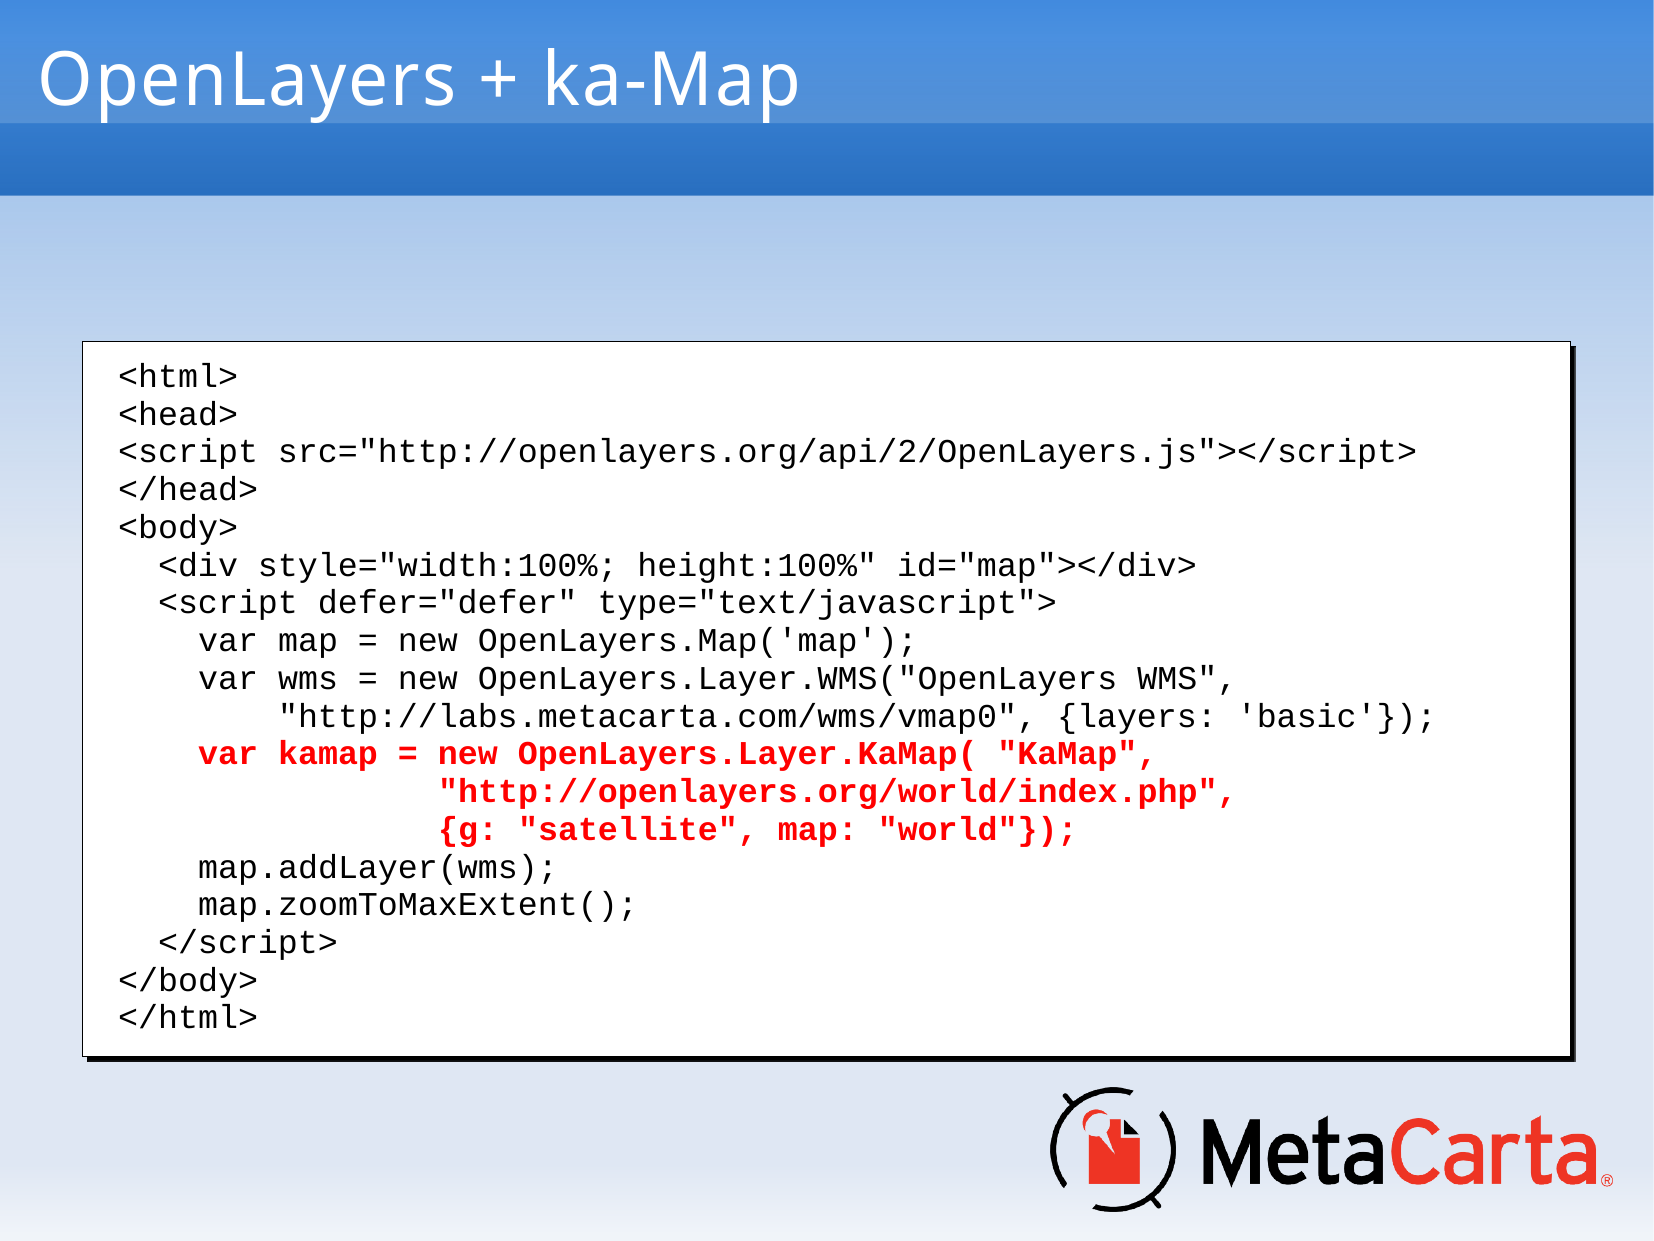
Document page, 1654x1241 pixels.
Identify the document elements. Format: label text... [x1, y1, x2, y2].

picture [0, 0, 1654, 1241]
title OpenLayers + ka-Map [37, 2, 1463, 151]
subtitle <html> <head> <script src="http://openlayers.org/api/2/OpenLayers.js"></script> </head> <body> <div style="width:100%; height:100%" id="map"></div> <script defer="defer" type="text/javascript"> var map = new OpenLayers.Map('map'); var wms = new OpenLayers.Layer.WMS("OpenLayers WMS", "http://labs.metacarta.com/wms/vmap0", {layers: 'basic'}); var kamap = new OpenLayers.Layer.KaMap( "KaMap", "http://openlayers.org/world/index.php", {g: "satellite", map: "world"}); map.addLayer(wms); map.zoomToMaxExtent(); </script> </body> </html> [82, 341, 1571, 1057]
